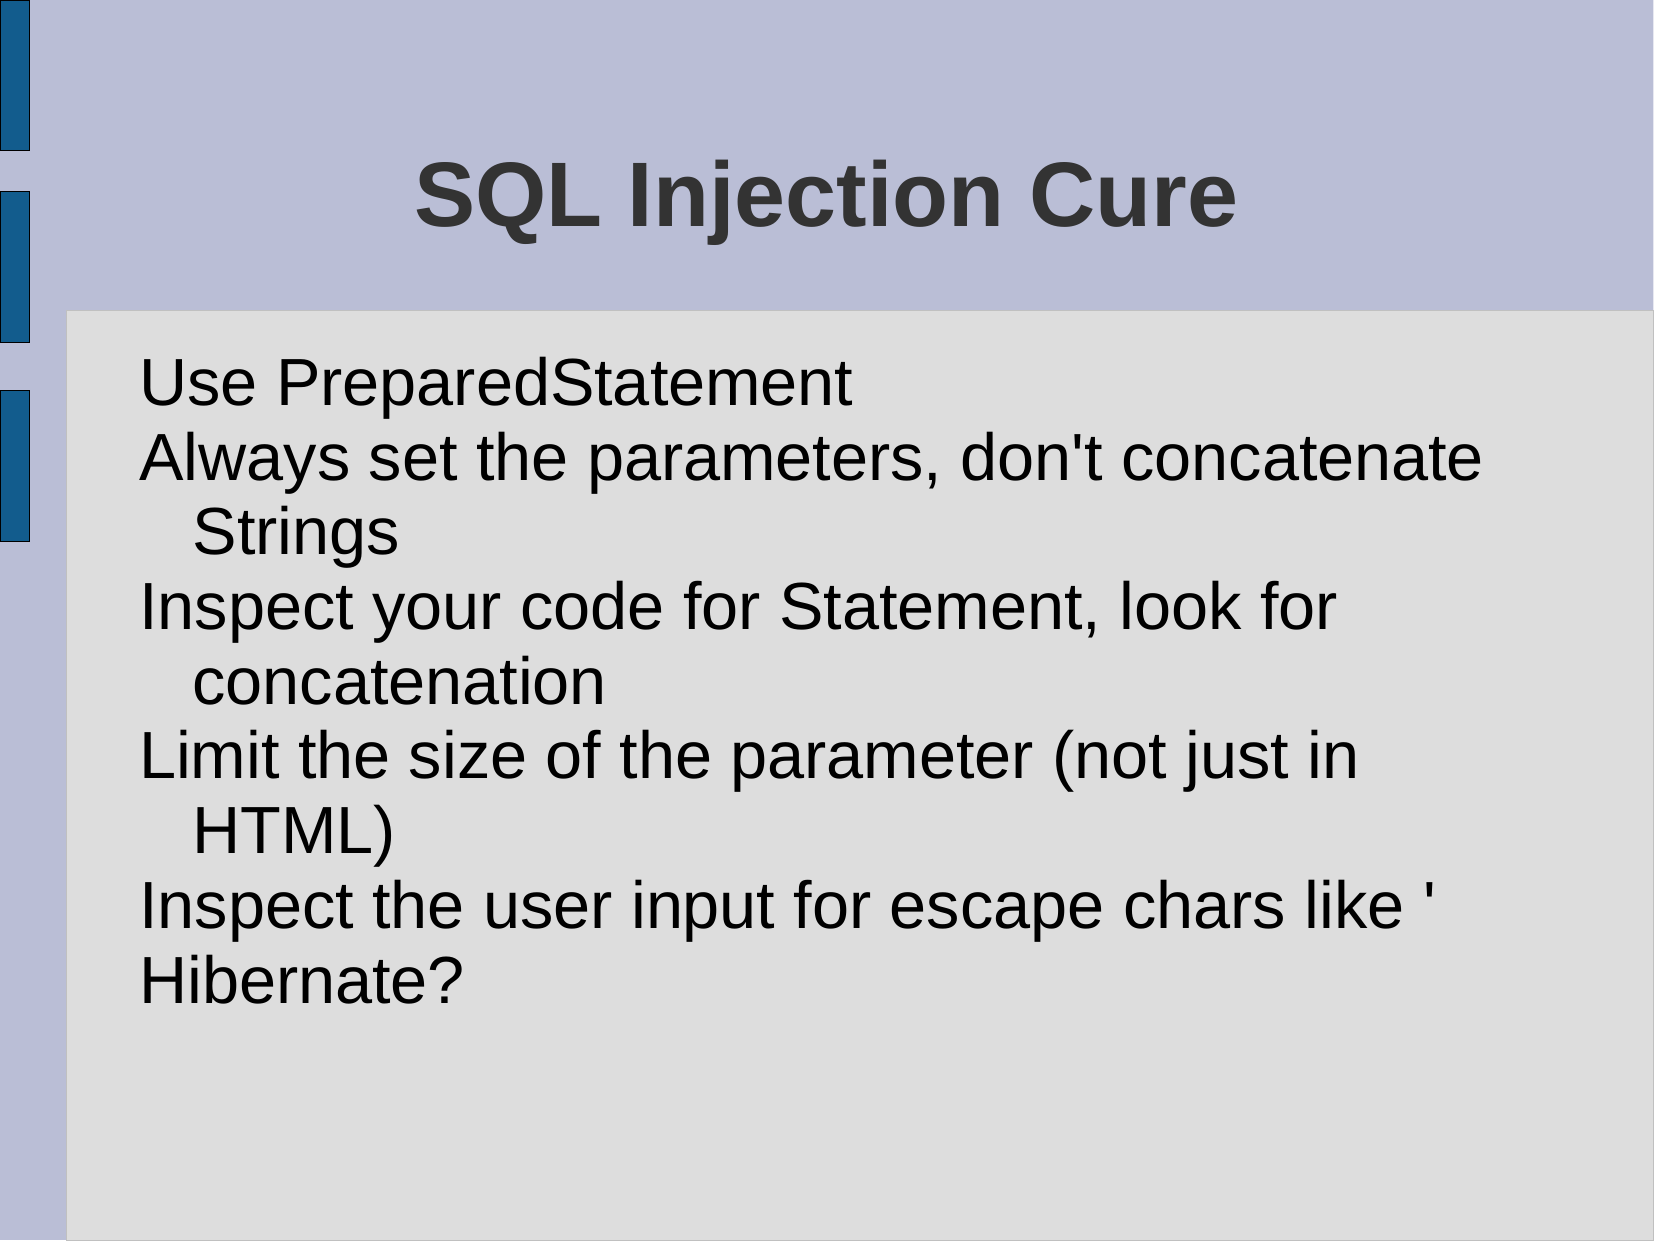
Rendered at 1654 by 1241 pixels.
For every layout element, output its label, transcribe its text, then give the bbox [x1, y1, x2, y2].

title SQL Injection Cure [121, 91, 1534, 299]
list Use PreparedStatement Always set the parameters, don't concatenate Strings Inspect your code for Statement, look for concatenation Limit the size of the parameter (not just in HTML) Inspect the user input for escape chars like ' Hibernate? [121, 344, 1534, 1127]
